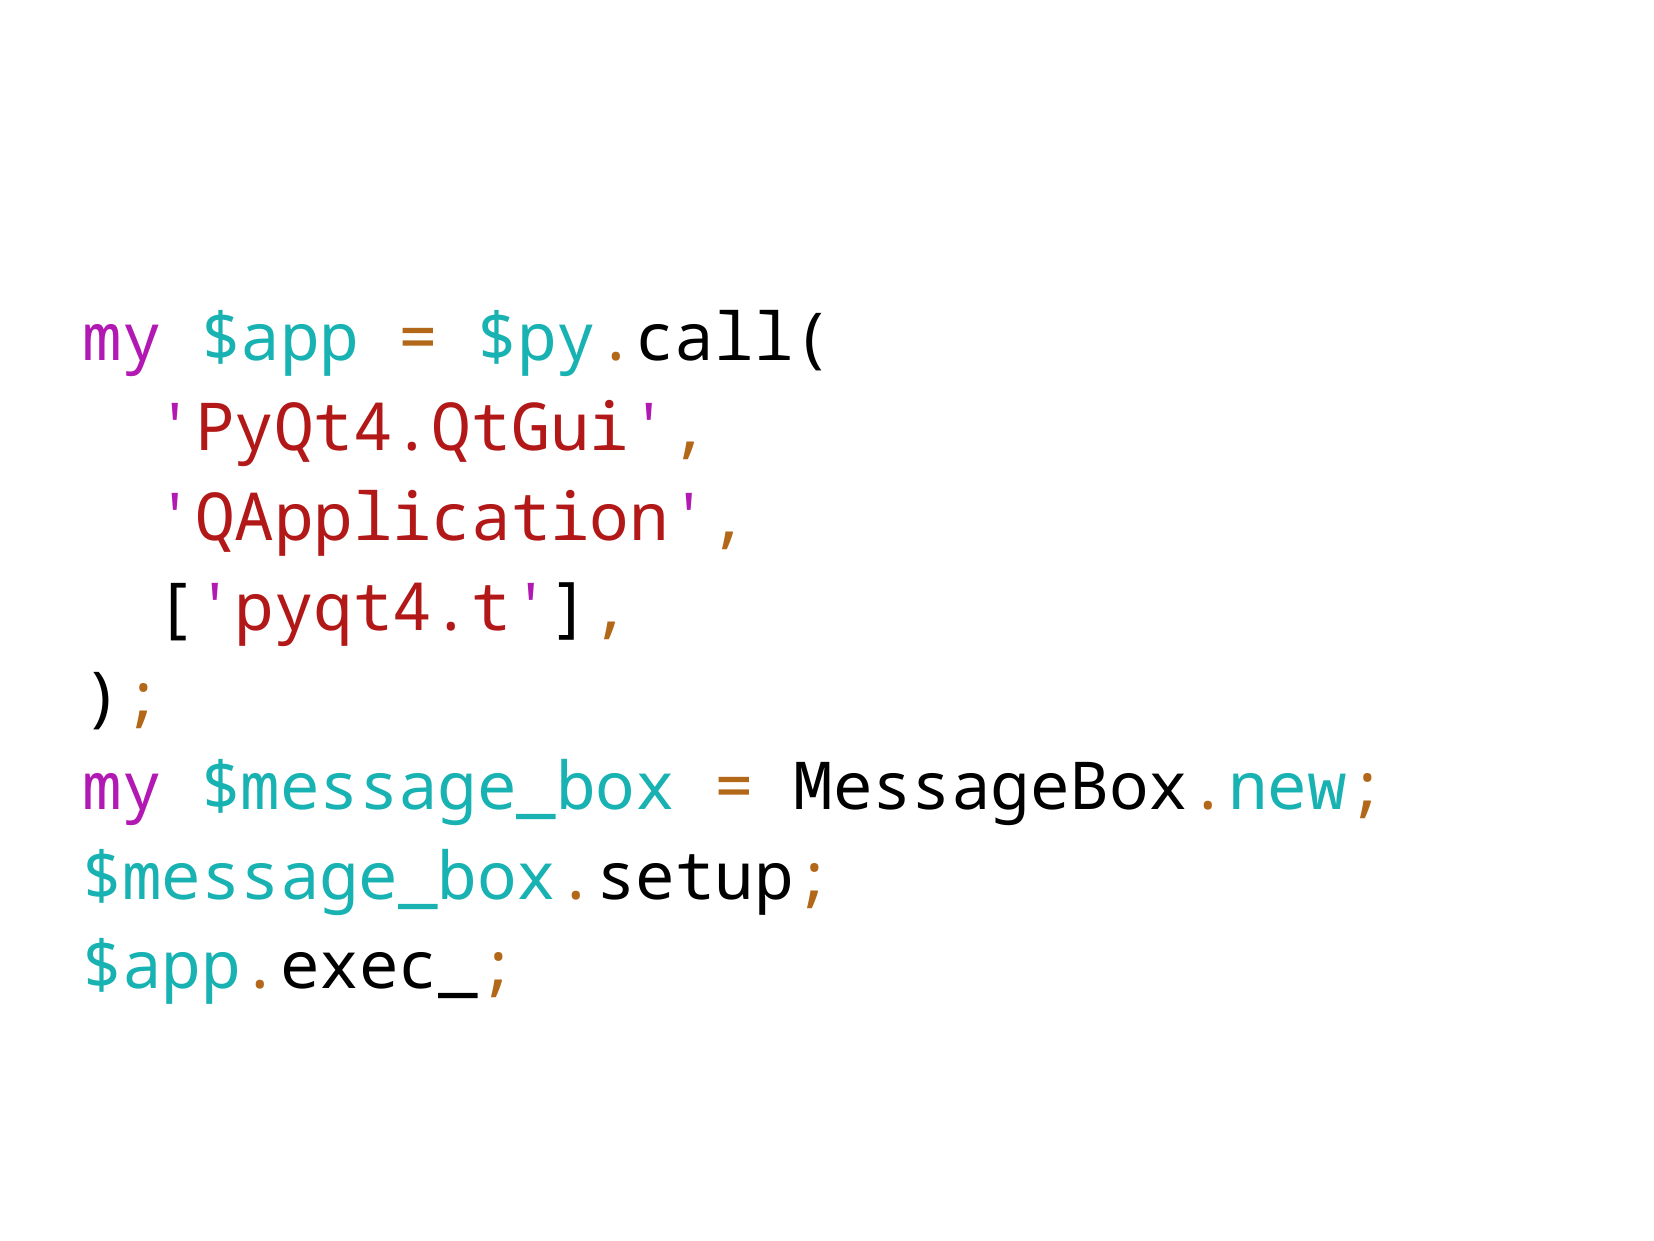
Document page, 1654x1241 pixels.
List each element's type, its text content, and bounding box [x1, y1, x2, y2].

list my $app = $py.call( 'PyQt4.QtGui', 'QApplication', ['pyqt4.t'], ); my $message_box = MessageBox.new; $message_box.setup; $app.exec_; [82, 290, 1571, 1010]
